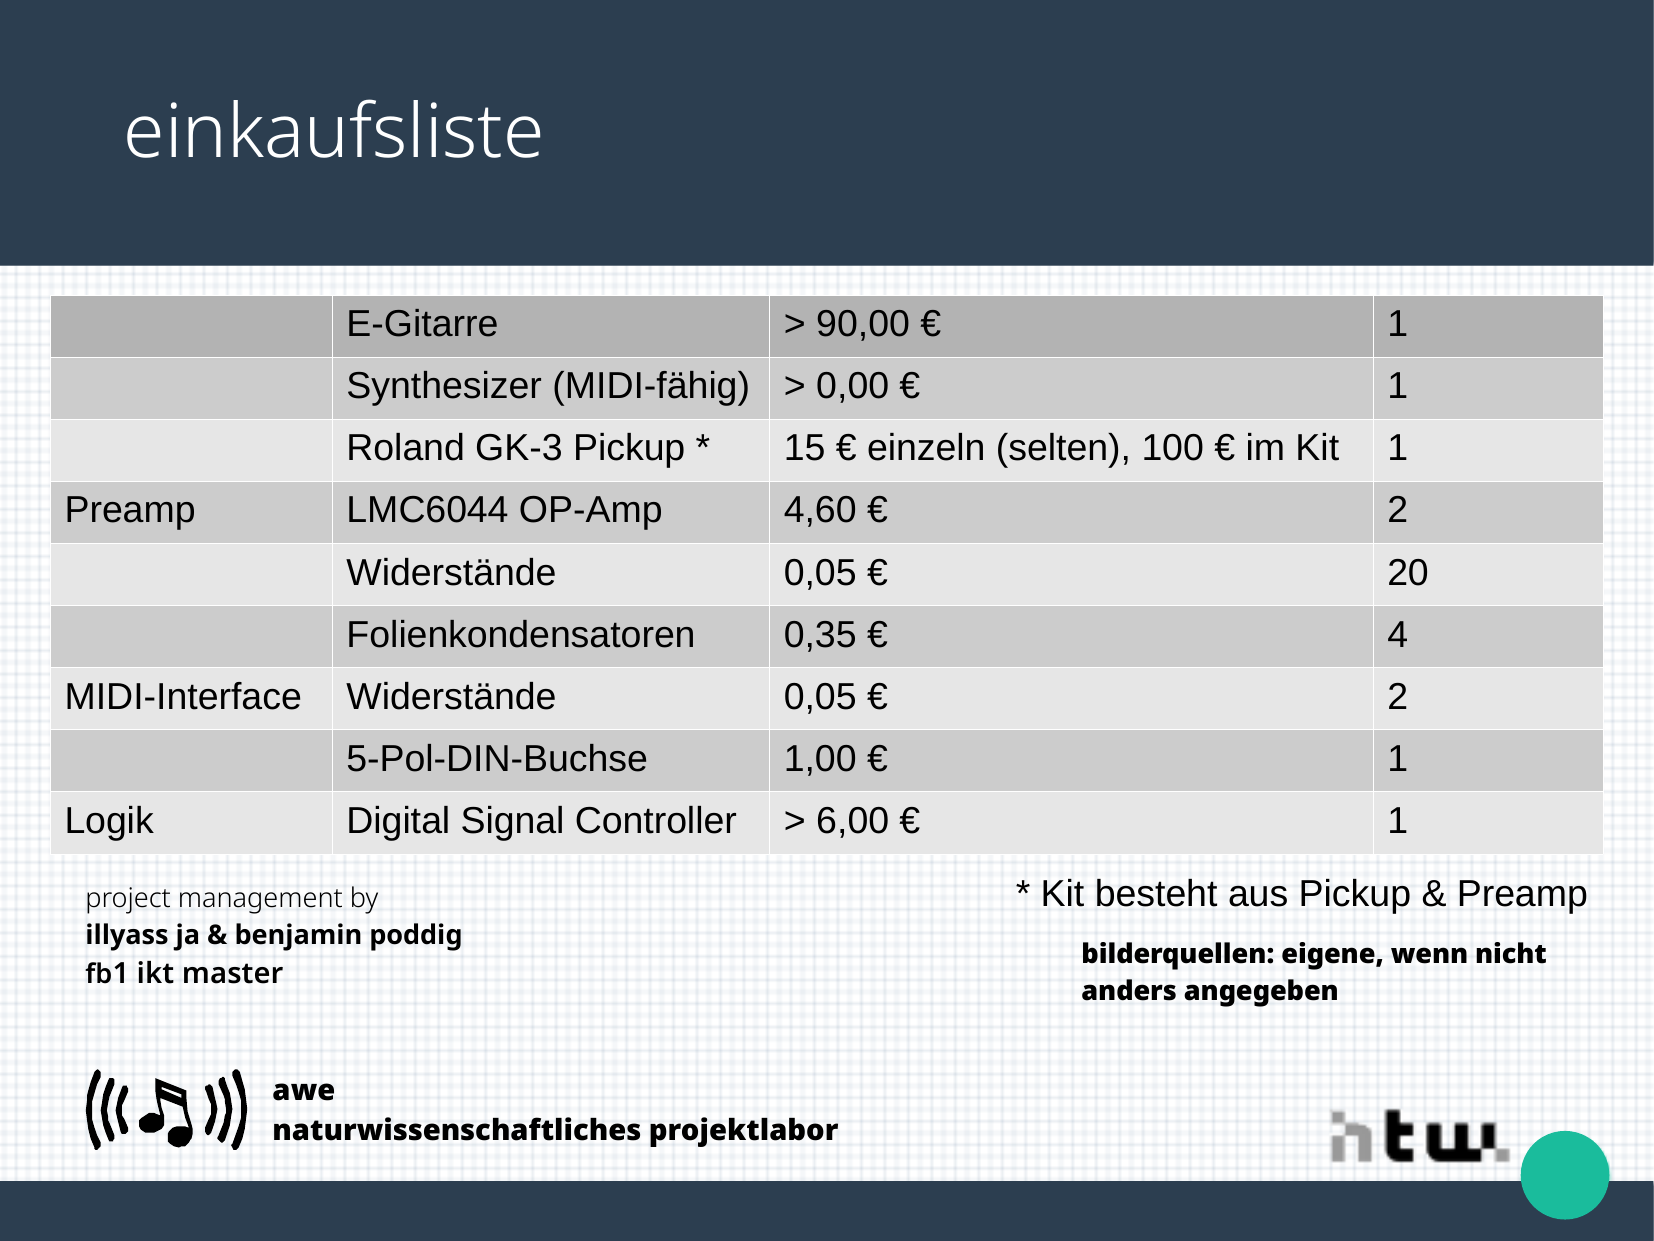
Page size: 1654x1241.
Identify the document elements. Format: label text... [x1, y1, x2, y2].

picture [0, 266, 1654, 1181]
table_header E-Gitarre [333, 296, 769, 357]
table_cell 20 [1374, 544, 1603, 605]
table_cell 4 [1374, 606, 1603, 667]
title awe naturwissenschaftliches projektlabor [272, 1010, 896, 1168]
table_cell 0,05 € [770, 544, 1373, 605]
table_cell Widerstände [333, 544, 769, 605]
title einkaufsliste [124, 49, 952, 207]
table_cell Logik [51, 792, 332, 854]
table_header > 90,00 € [770, 296, 1373, 357]
table_cell 2 [1374, 482, 1603, 543]
table_cell > 0,00 € [770, 358, 1373, 419]
table_cell Synthesizer (MIDI-fähig) [333, 358, 769, 419]
table_cell [51, 606, 332, 667]
table_cell 2 [1374, 668, 1603, 729]
table_cell Digital Signal Controller [333, 792, 769, 854]
table_cell Widerstände [333, 668, 769, 729]
title bilderquellen: eigene, wenn nicht anders angegeben [1081, 893, 1627, 1051]
table_cell Folienkondensatoren [333, 606, 769, 667]
table_cell 1 [1374, 730, 1603, 791]
table_cell MIDI-Interface [51, 668, 332, 729]
table_cell 0,05 € [770, 668, 1373, 729]
table_header 1 [1374, 296, 1603, 357]
table_cell 1 [1374, 792, 1603, 854]
table_cell LMC6044 OP-Amp [333, 482, 769, 543]
table_cell 1,00 € [770, 730, 1373, 791]
table_cell Preamp [51, 482, 332, 543]
table_cell 4,60 € [770, 482, 1373, 543]
table_cell [51, 358, 332, 419]
text_box * Kit besteht aus Pickup & Preamp [1001, 865, 1604, 923]
table_cell [51, 730, 332, 791]
table_cell [51, 544, 332, 605]
table_cell 15 € einzeln (selten), 100 € im Kit [770, 420, 1373, 481]
table_cell 0,35 € [770, 606, 1373, 667]
table_header [51, 296, 332, 357]
table_cell 5-Pol-DIN-Buchse [333, 730, 769, 791]
title project management by illyass ja & benjamin poddig fb1 ikt master [85, 856, 631, 1014]
table_cell Roland GK-3 Pickup * [333, 420, 769, 481]
table_cell [51, 420, 332, 481]
table_cell 1 [1374, 358, 1603, 419]
table_cell > 6,00 € [770, 792, 1373, 854]
table_cell 1 [1374, 420, 1603, 481]
